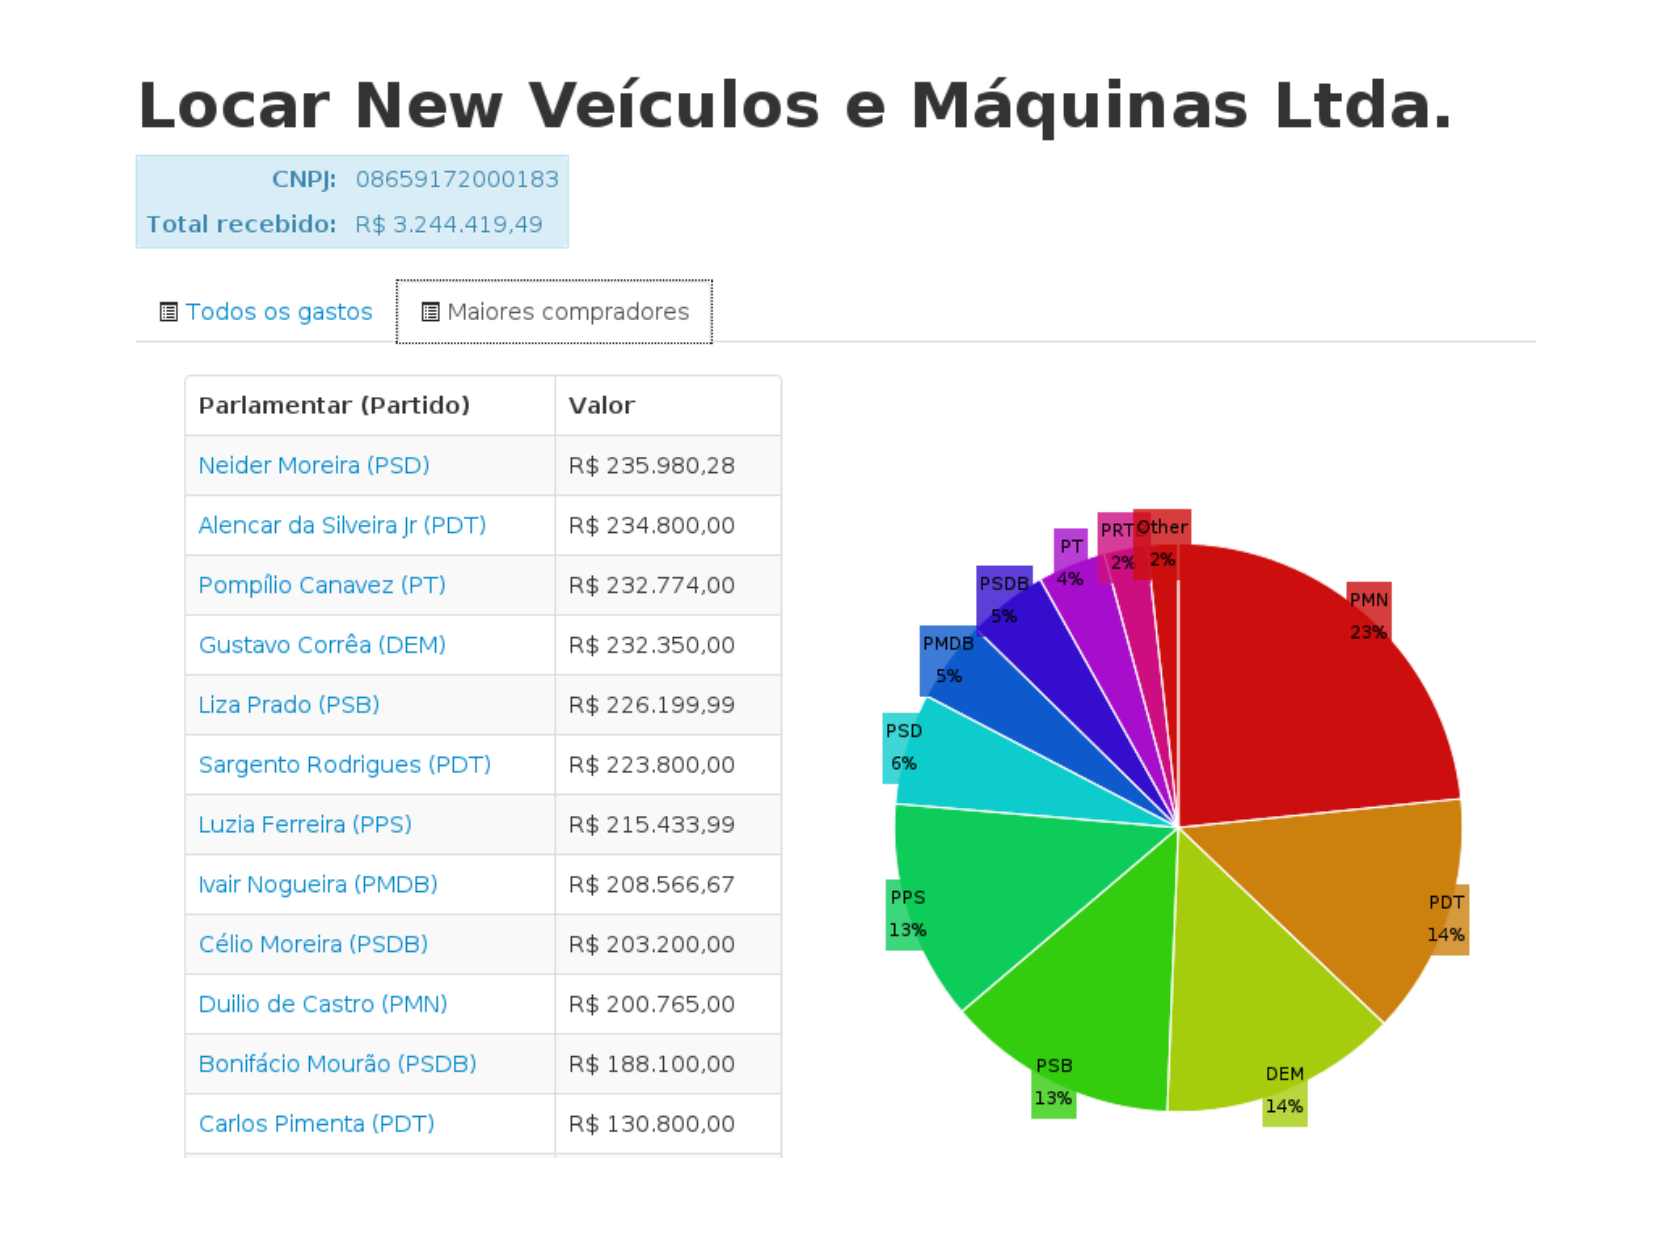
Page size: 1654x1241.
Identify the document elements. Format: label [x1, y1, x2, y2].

picture [115, 58, 1536, 1158]
